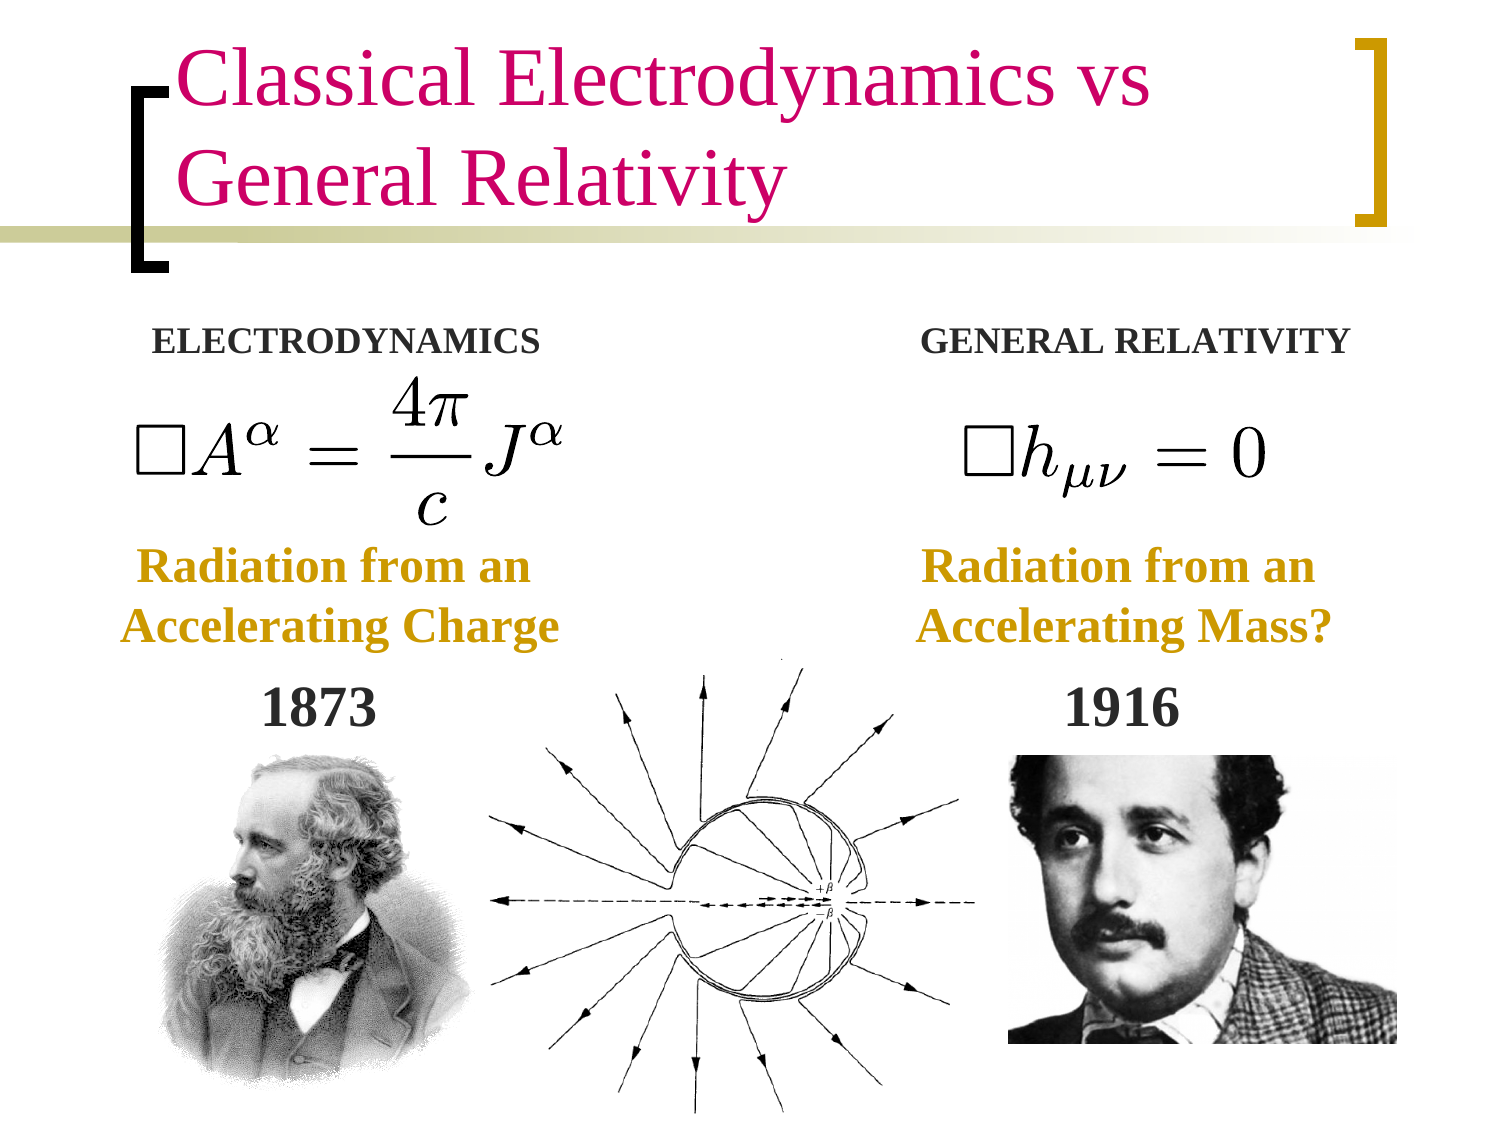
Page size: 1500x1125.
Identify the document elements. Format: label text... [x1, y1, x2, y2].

text_box GENERAL RELATIVITY [904, 309, 1362, 369]
picture [149, 651, 1397, 1121]
text_box [960, 424, 1268, 499]
text_box 1916 [1048, 660, 1196, 746]
text_box [132, 376, 566, 526]
text_box ELECTRODYNAMICS [136, 309, 556, 369]
text_box 1873 [245, 660, 393, 746]
text_box Radiation from an Accelerating Charge [105, 525, 576, 661]
title Classical Electrodynamics vs General Relativity [160, 15, 1336, 247]
text_box Radiation from an Accelerating Mass? [888, 524, 1349, 660]
